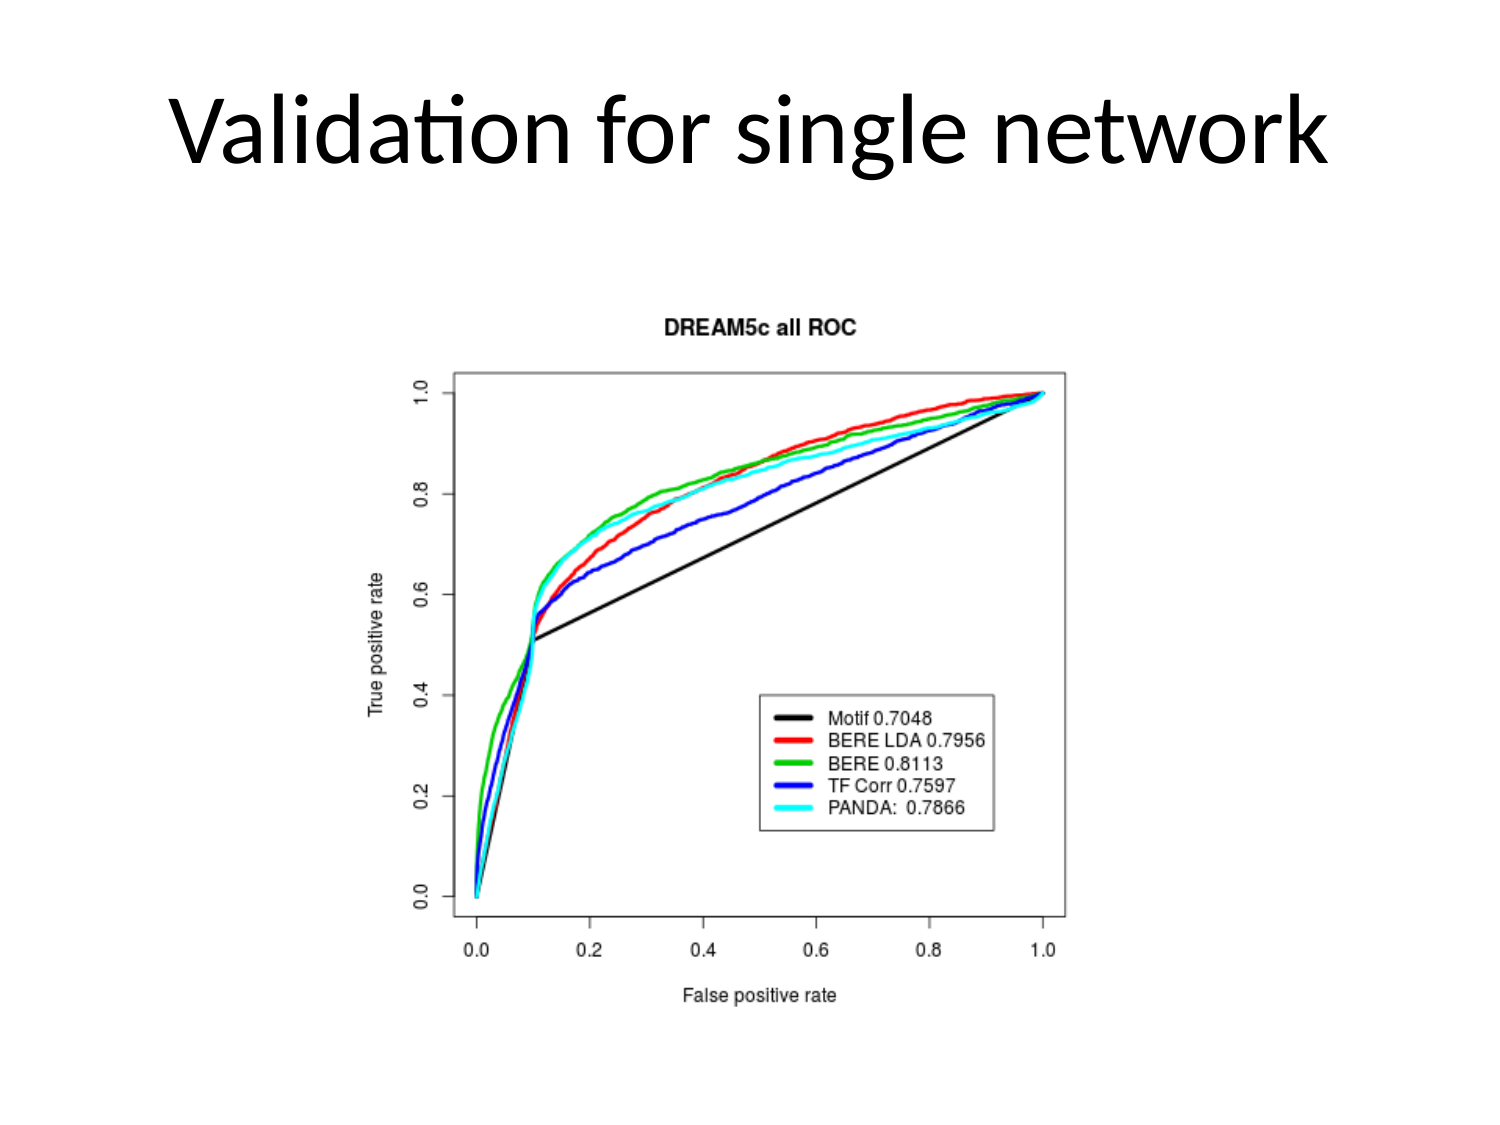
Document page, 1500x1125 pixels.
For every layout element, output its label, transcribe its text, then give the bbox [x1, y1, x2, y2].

picture [362, 281, 1113, 1032]
title Validation for single network [75, 22, 1425, 256]
